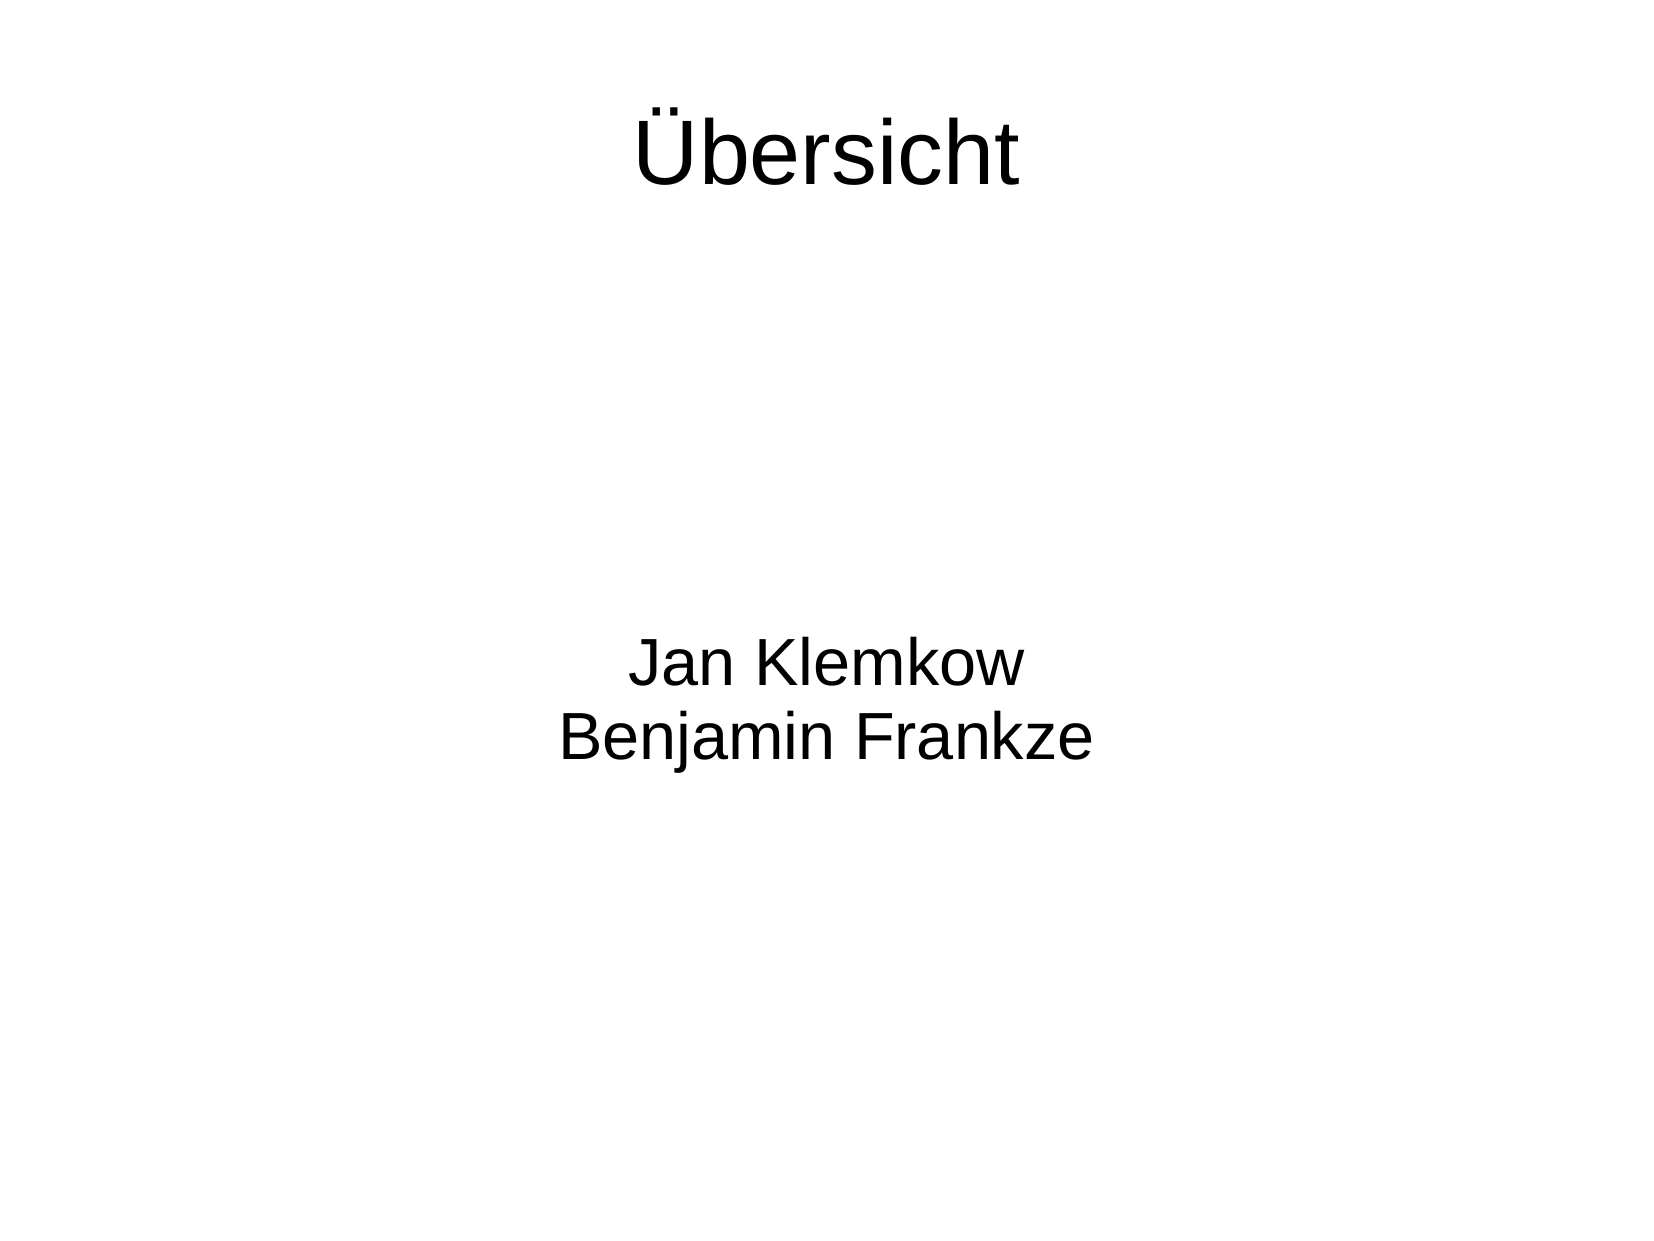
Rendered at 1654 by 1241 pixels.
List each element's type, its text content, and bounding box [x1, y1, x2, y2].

title Übersicht [82, 49, 1571, 257]
subtitle Jan Klemkow Benjamin Frankze [82, 290, 1571, 1109]
